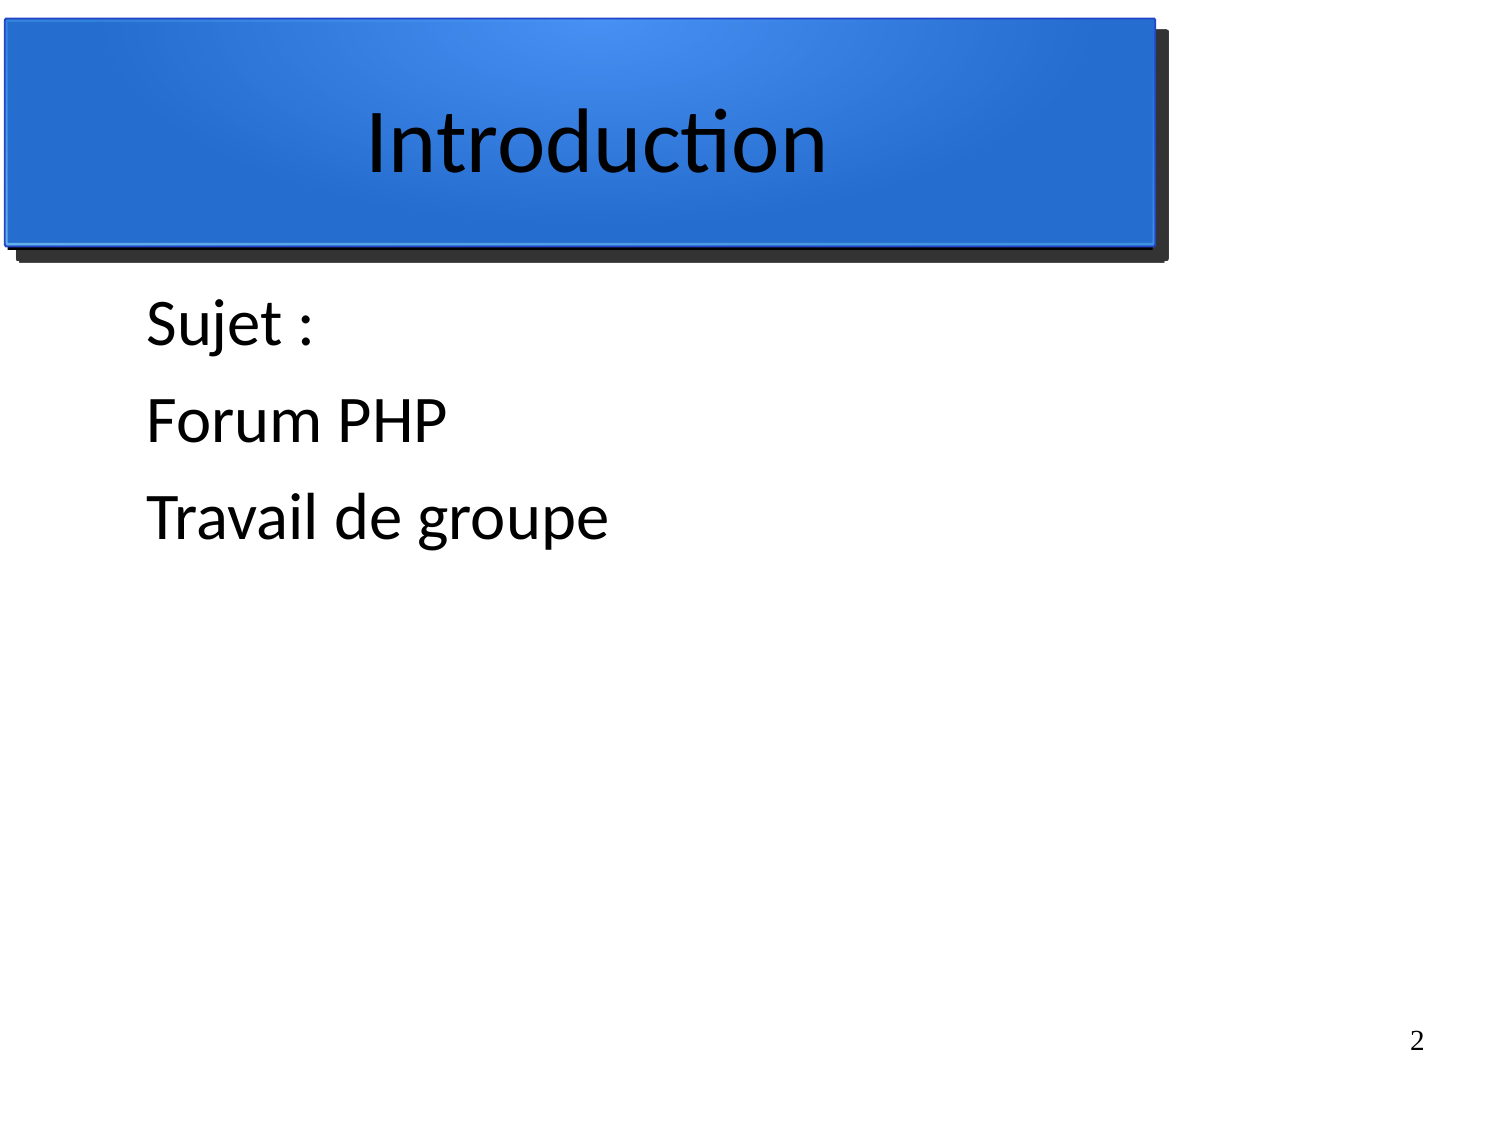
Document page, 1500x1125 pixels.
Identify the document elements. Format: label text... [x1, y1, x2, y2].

list Sujet : Forum PHP Travail de groupe [75, 271, 734, 583]
title Introduction [75, 42, 1120, 229]
